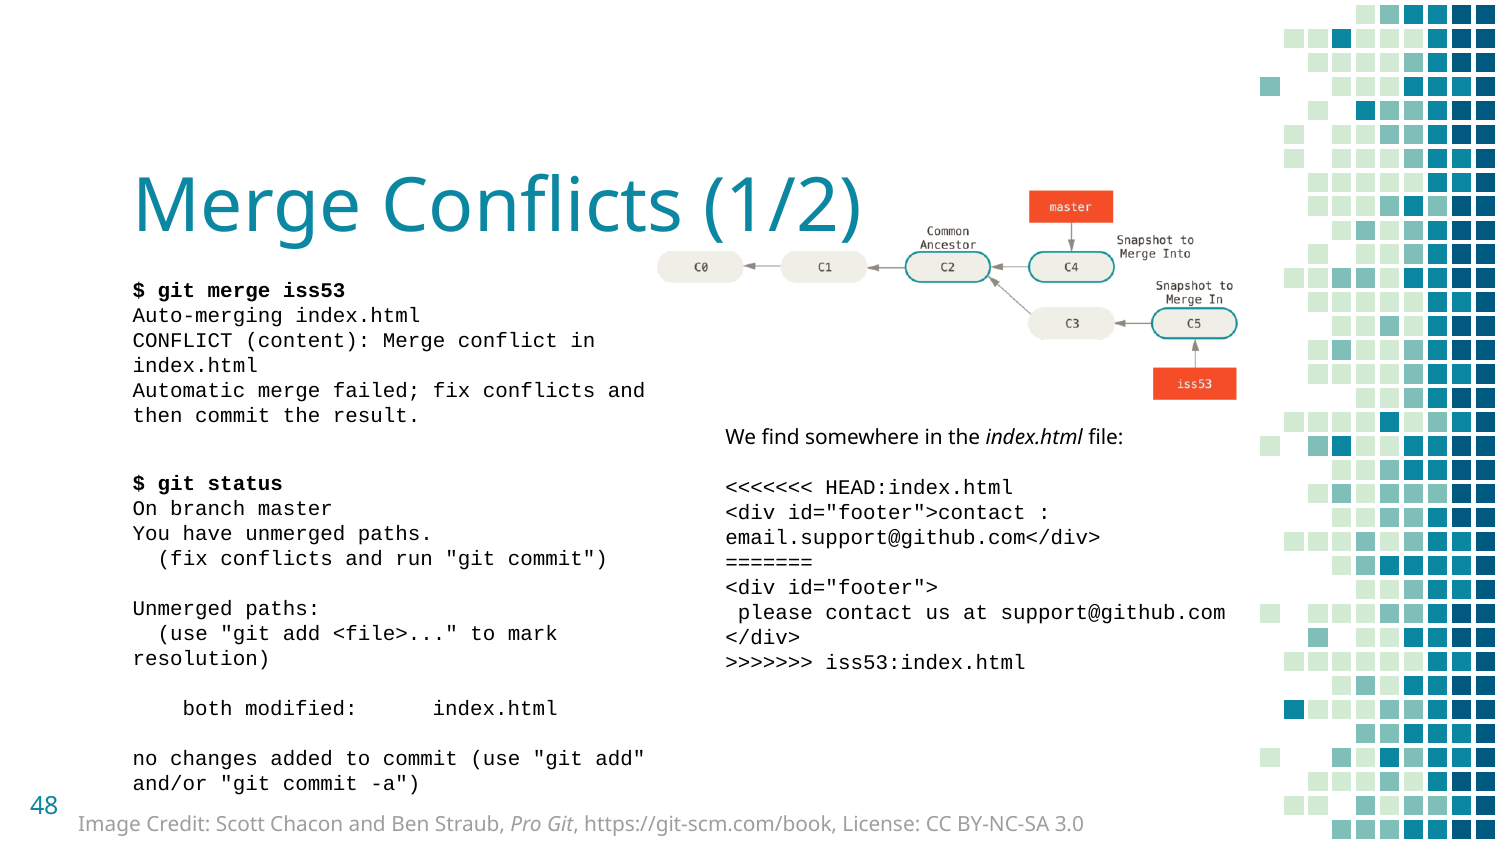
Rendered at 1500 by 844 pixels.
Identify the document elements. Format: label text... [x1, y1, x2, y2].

picture [645, 123, 1248, 408]
text_box $ git status On branch master You have unmerged paths. (fix conflicts and run "git commit") Unmerged paths: (use "git add <file>..." to mark resolution) both modified: index.html no changes added to commit (use "git add" and/or "git commit -a") [117, 455, 711, 835]
title Merge Conflicts (1/2) [117, 121, 1227, 261]
slide_number <number> [15, 774, 105, 839]
text_box We find somewhere in the index.html file: <<<<<<< HEAD:index.html <div id="footer">contact : email.support@github.com</div> ======= <div id="footer"> please contact us at support@github.com </div> >>>>>>> iss53:index.html [710, 408, 1304, 714]
text_box Image Credit: Scott Chacon and Ben Straub, Pro Git, https://git-scm.com/book, License: CC BY-NC-SA 3.0 [63, 795, 1146, 844]
text_box $ git merge iss53 Auto-merging index.html CONFLICT (content): Merge conflict in index.html Automatic merge failed; fix conflicts and then commit the result. [117, 261, 711, 442]
